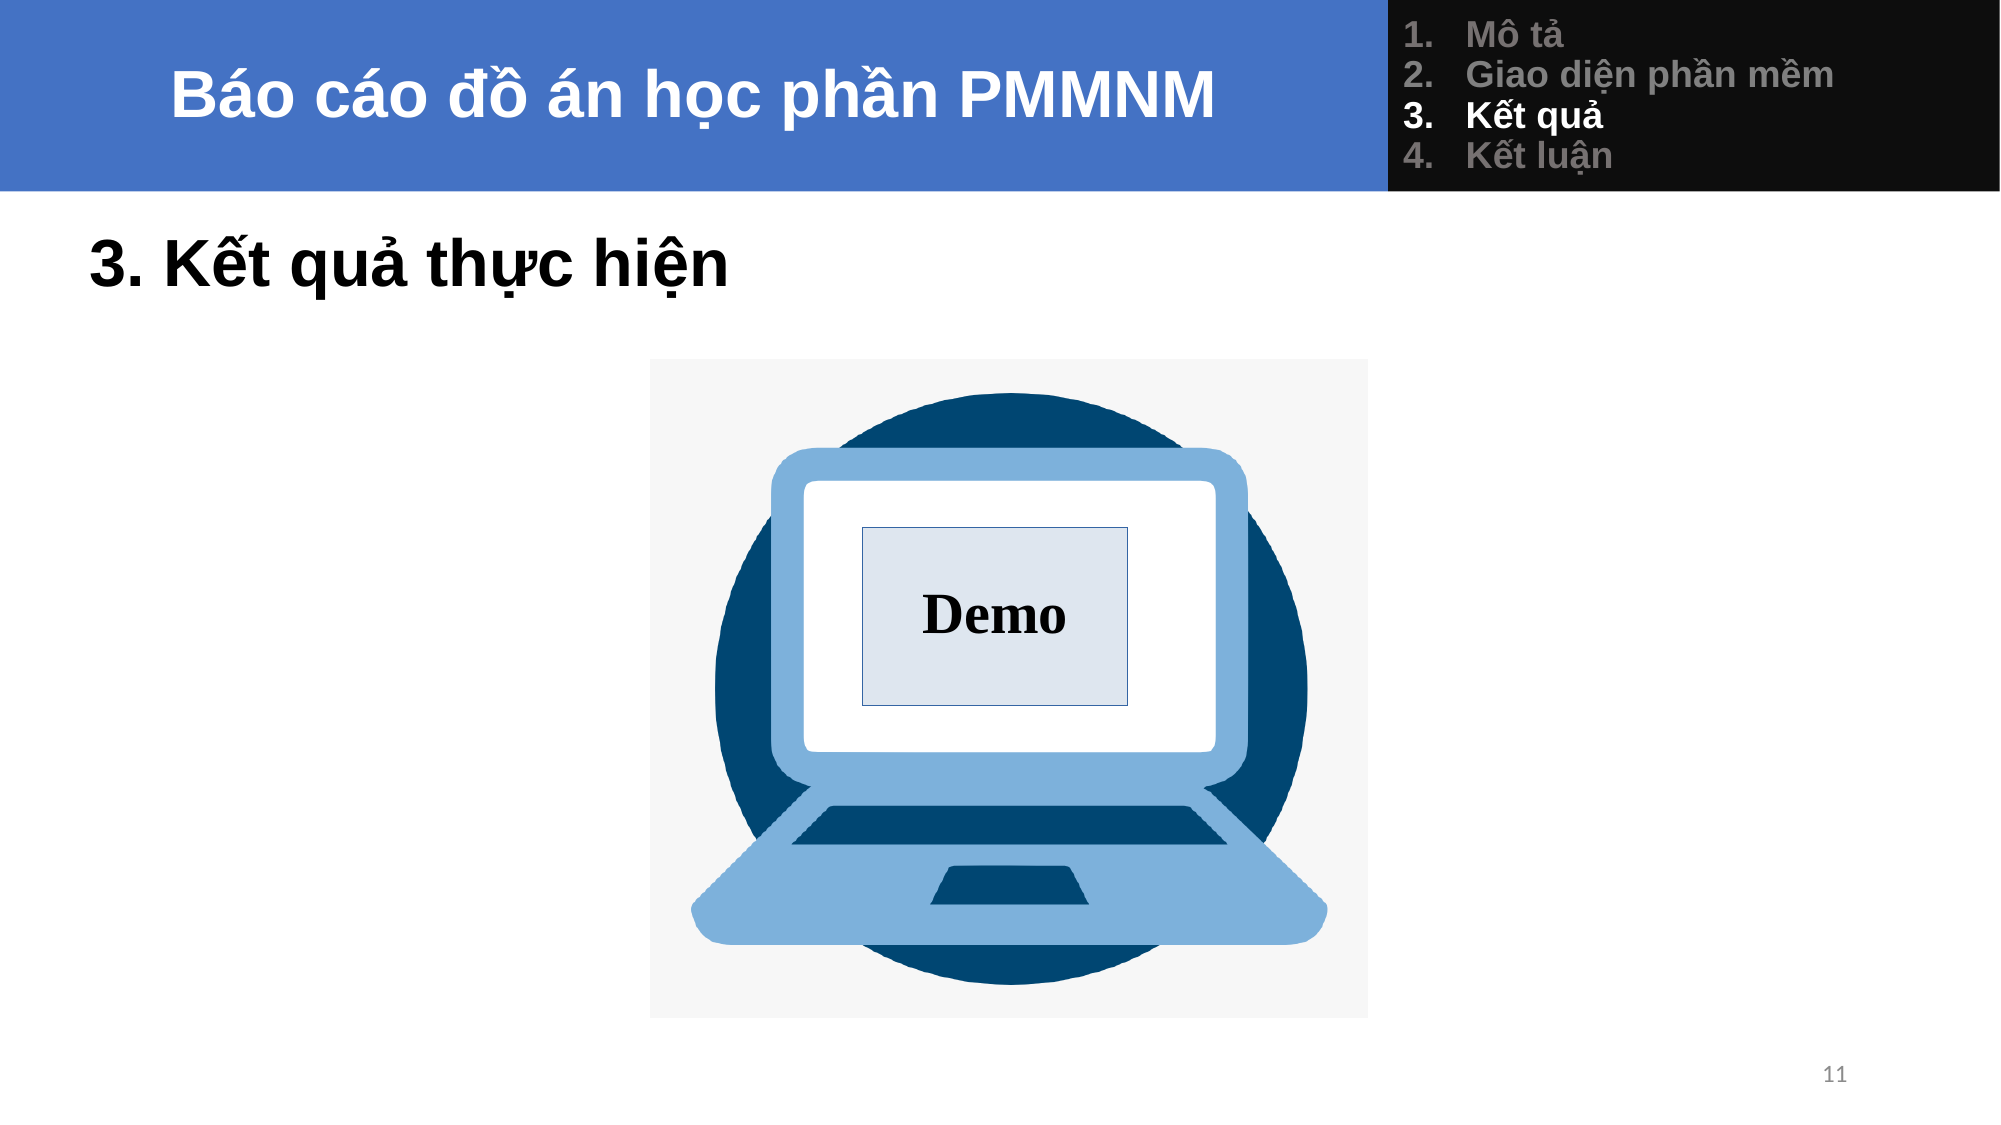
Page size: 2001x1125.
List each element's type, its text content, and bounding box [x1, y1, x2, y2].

picture [650, 359, 1368, 1019]
text_box Báo cáo đồ án học phần PMMNM [0, 0, 1388, 192]
text_box 1. Mô tả 2. Giao diện phần mềm 3. Kết quả 4. Kết luận [1388, 0, 2000, 192]
text_box <number> [1412, 1042, 1863, 1103]
text_box Demo [862, 527, 1128, 706]
text_box 3. Kết quả thực hiện [0, 221, 2000, 321]
